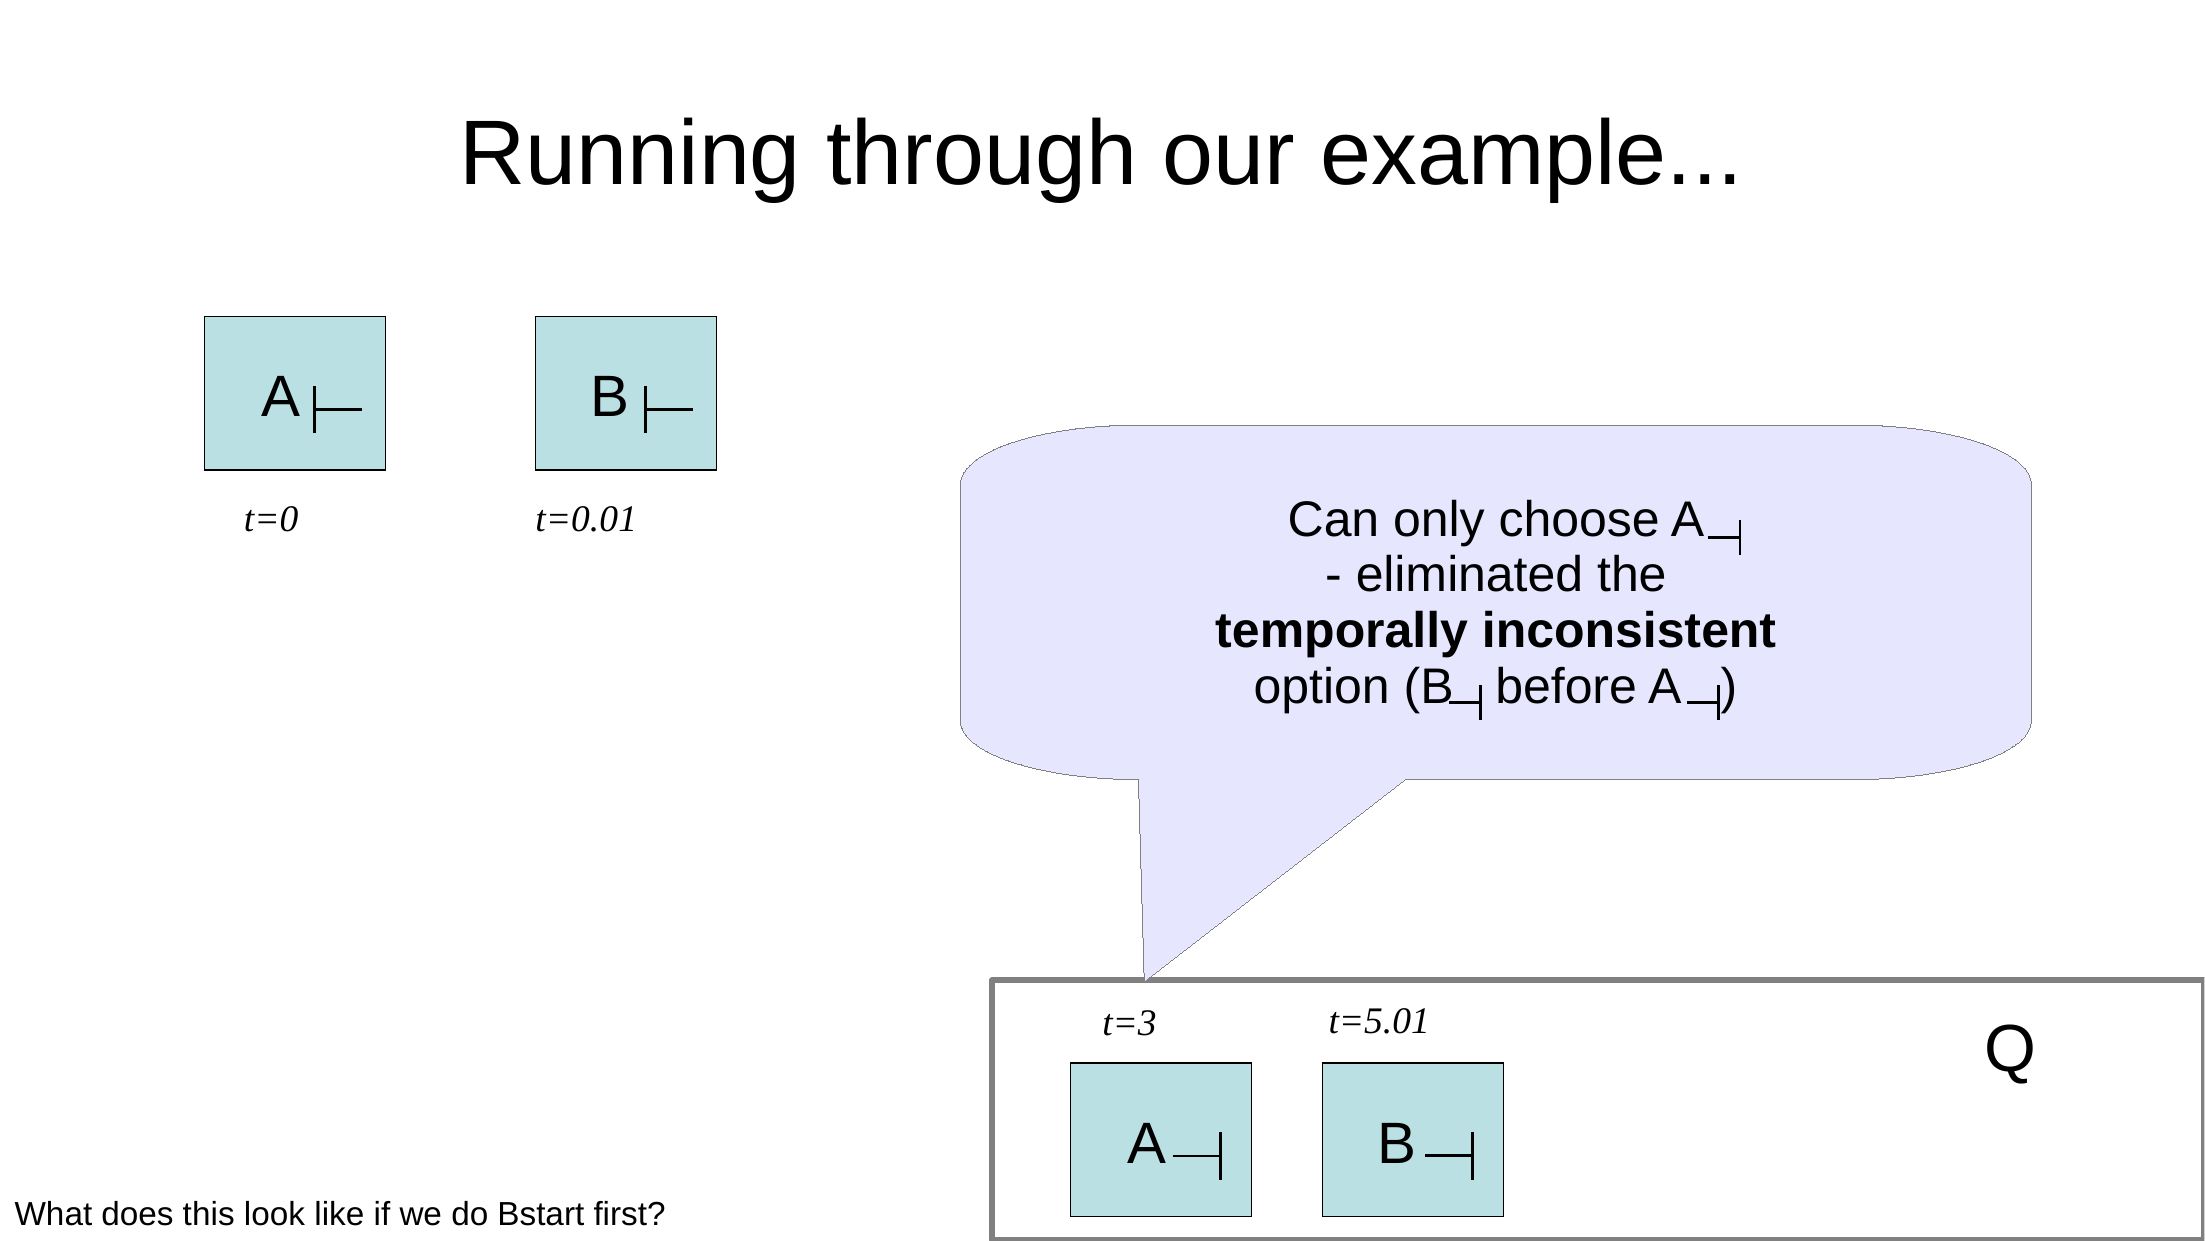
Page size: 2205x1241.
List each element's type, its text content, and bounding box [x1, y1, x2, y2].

text_box A [1070, 1062, 1252, 1217]
text_box t=5.01 [1328, 999, 1465, 1042]
text_box Q [1984, 1011, 2158, 1087]
text_box B [1322, 1062, 1504, 1217]
text_box t=0.01 [535, 497, 671, 540]
title Running through our example... [110, 49, 2095, 257]
text_box What does this look like if we do Bstart first? [14, 1195, 885, 1233]
text_box A [204, 316, 386, 471]
text_box t=3 [1102, 1002, 1176, 1045]
text_box t=0 [244, 497, 317, 540]
text_box Can only choose A - eliminated the temporally inconsistent option (B before A ) [960, 425, 2032, 982]
text_box B [535, 316, 717, 471]
